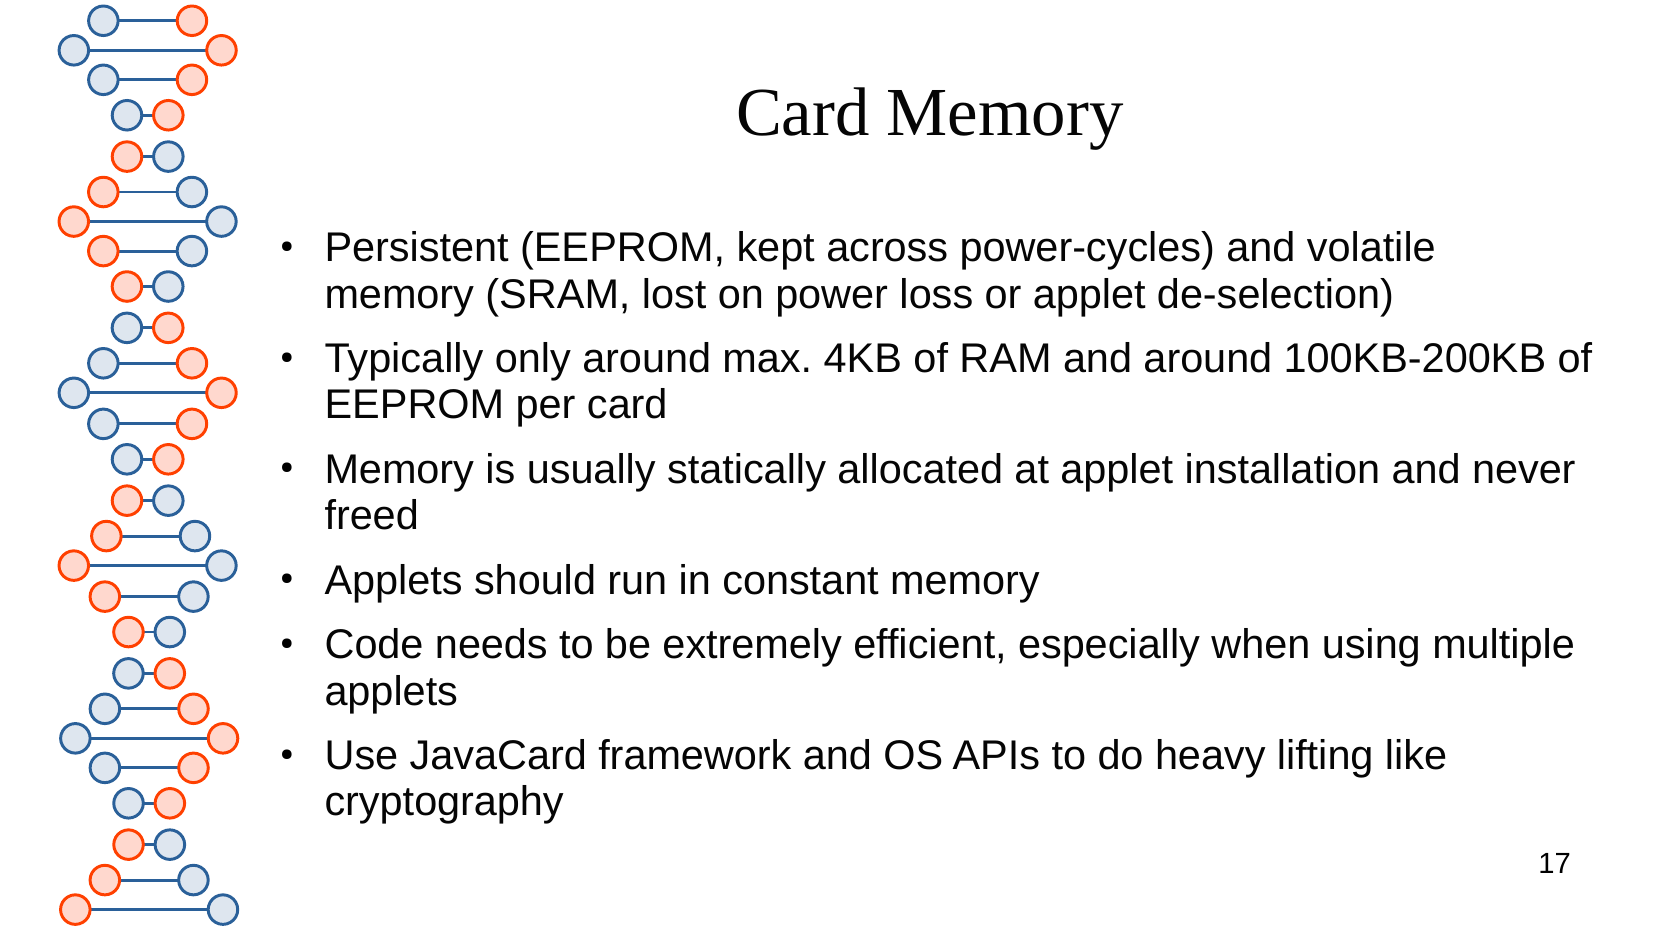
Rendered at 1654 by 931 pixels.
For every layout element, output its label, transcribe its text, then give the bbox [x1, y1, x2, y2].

list Persistent (EEPROM, kept across power-cycles) and volatile memory (SRAM, lost on power loss or applet de-selection) Typically only around max. 4KB of RAM and around 100KB-200KB of EEPROM per card Memory is usually statically allocated at applet installation and never freed Applets should run in constant memory Code needs to be extremely efficient, especially when using multiple applets Use JavaCard framework and OS APIs to do heavy lifting like cryptography [265, 224, 1595, 826]
title Card Memory [265, 35, 1595, 189]
